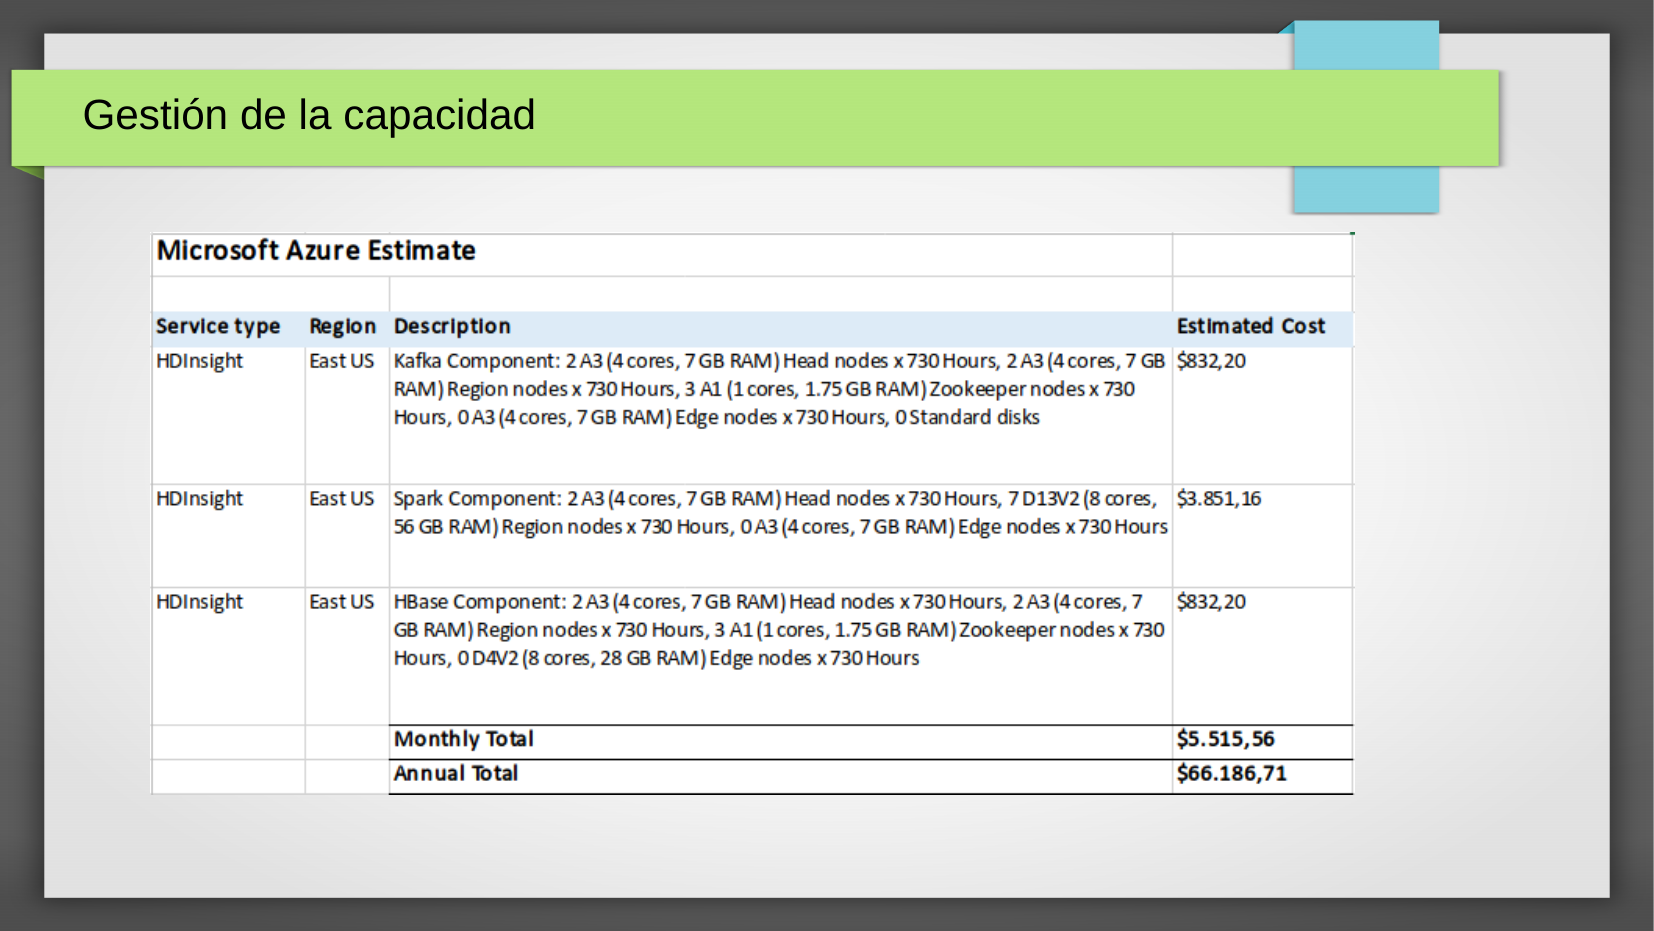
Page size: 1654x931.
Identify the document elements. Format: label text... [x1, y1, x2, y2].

picture [0, 0, 1654, 931]
title Gestión de la capacidad [82, 70, 1264, 160]
